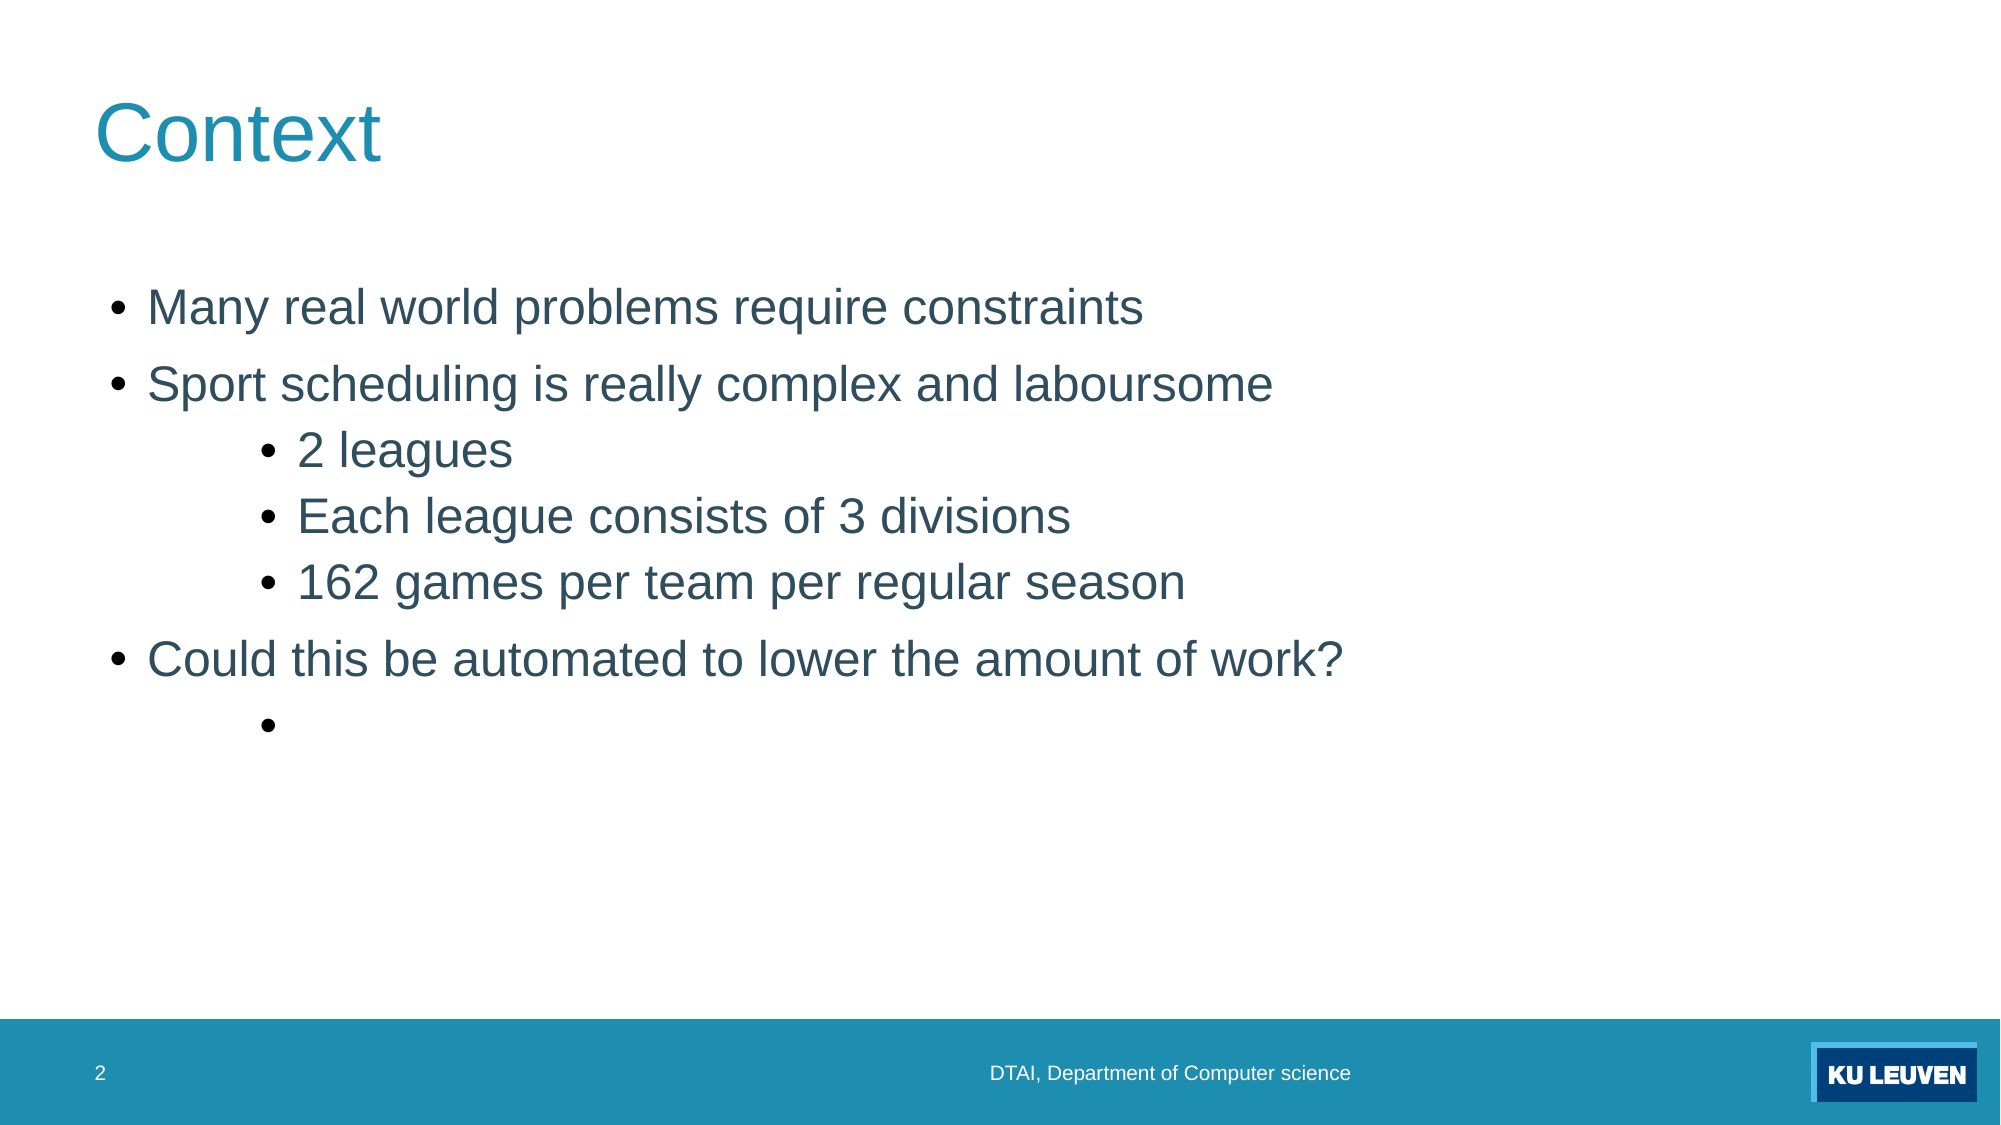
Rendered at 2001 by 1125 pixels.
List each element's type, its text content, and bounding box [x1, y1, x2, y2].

list Many real world problems require constraints Sport scheduling is really complex and laboursome 2 leagues Each league consists of 3 divisions 162 games per team per regular season Could this be automated to lower the amount of work? [94, 271, 1906, 1004]
text_box DTAI, Department of Computer science [989, 1018, 1809, 1125]
title Context [94, 33, 1906, 223]
text_box ‹nr.› [94, 1018, 201, 1125]
